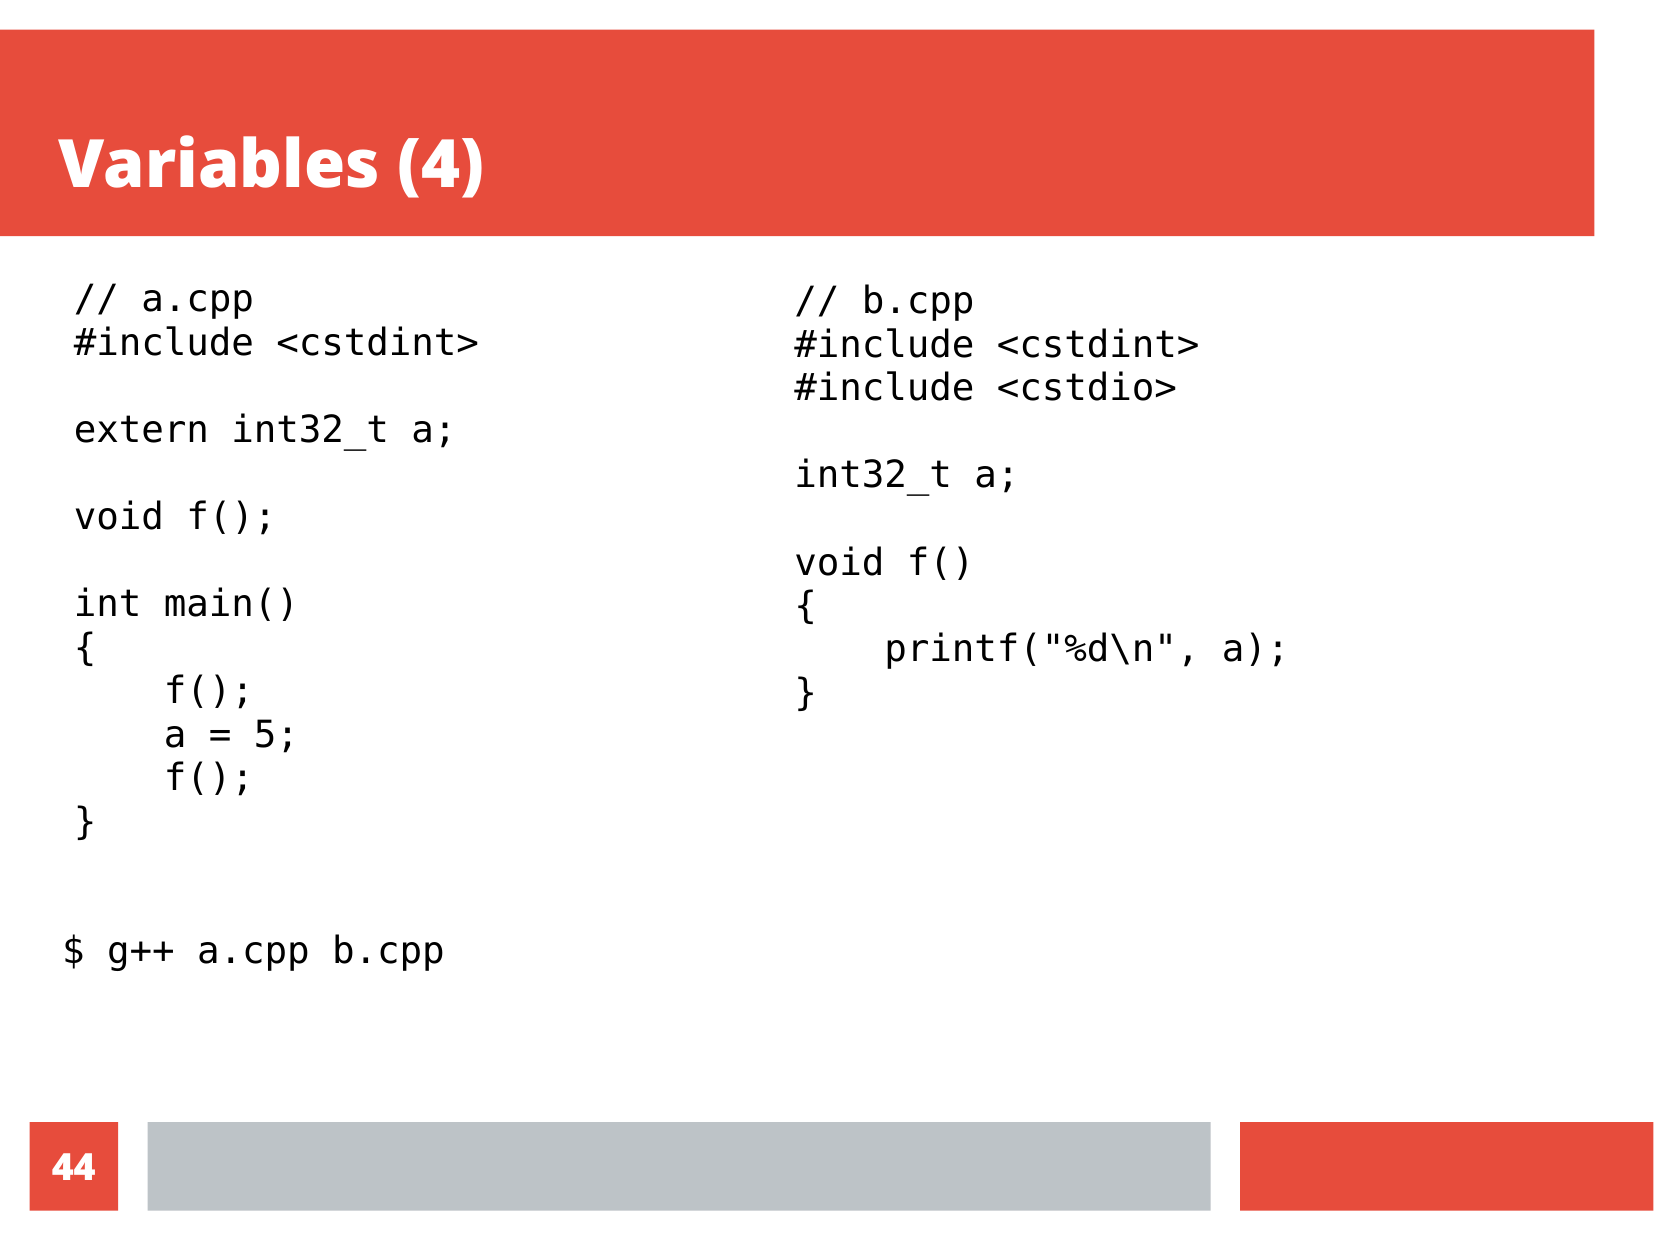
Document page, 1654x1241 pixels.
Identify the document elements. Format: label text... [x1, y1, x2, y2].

title Variables (4) [59, 59, 1595, 207]
text_box // a.cpp #include <cstdint> extern int32_t a; void f(); int main() { f(); a = 5; f(); } [59, 269, 733, 894]
text_box $ g++ a.cpp b.cpp [47, 921, 839, 1154]
text_box // b.cpp #include <cstdint> #include <cstdio> int32_t a; void f() { printf("%d\n", a); } [779, 271, 1560, 733]
